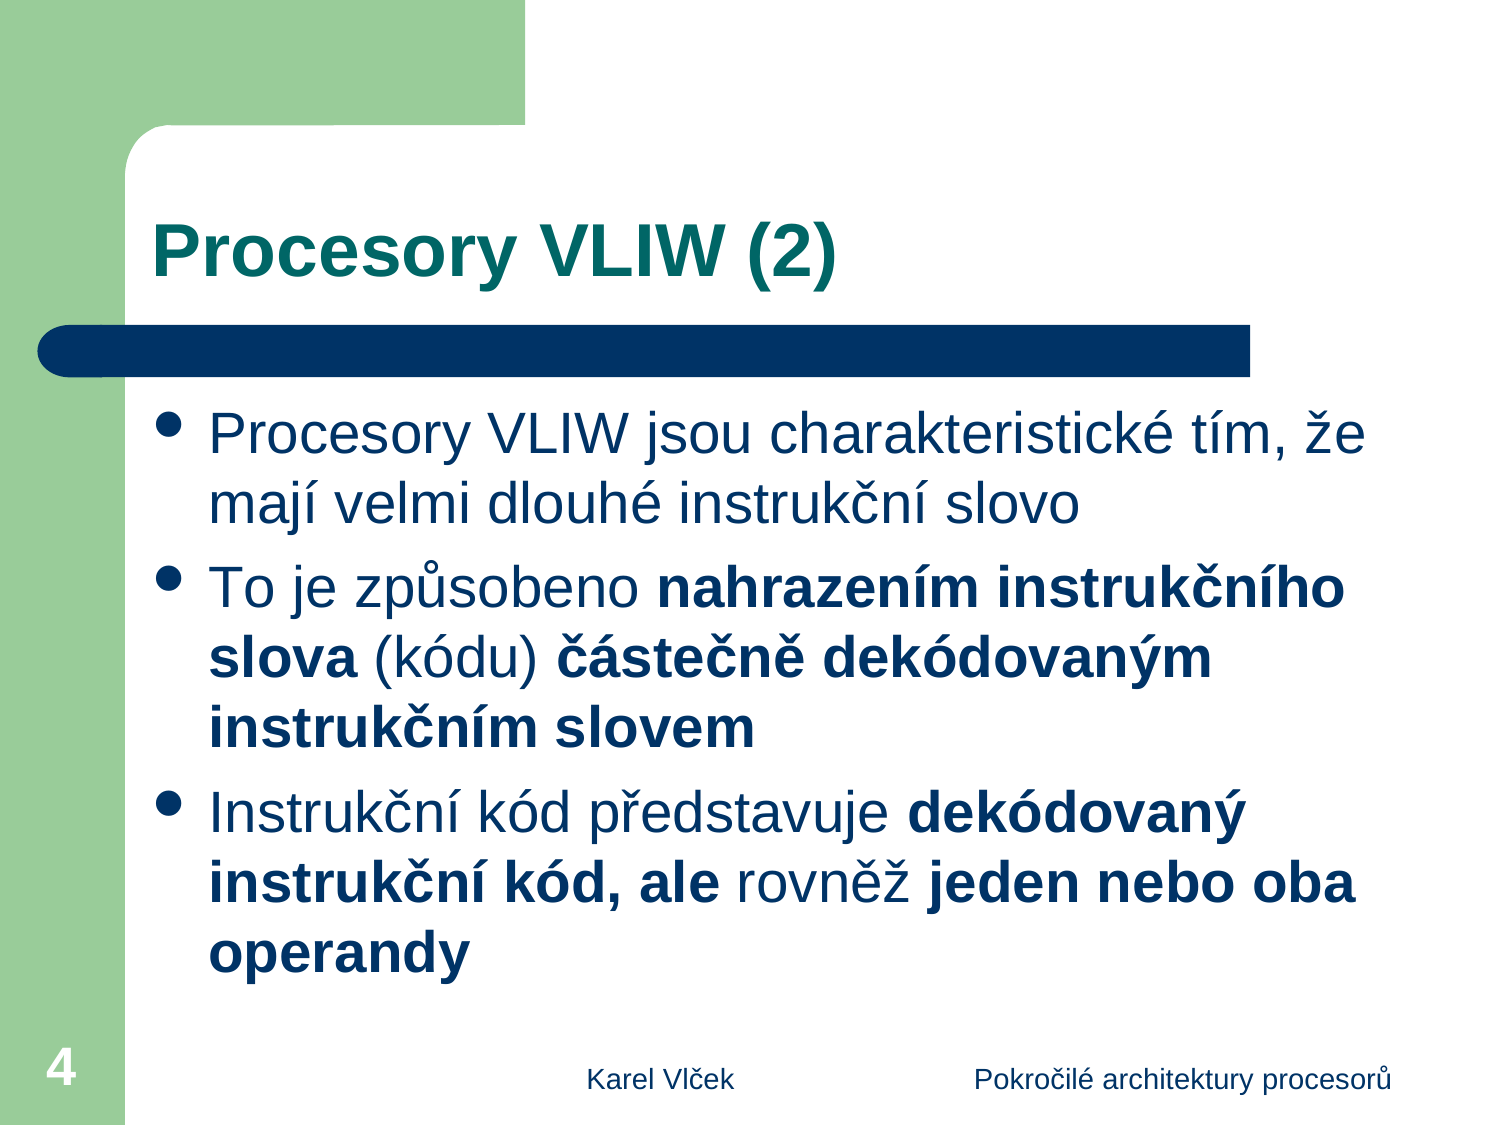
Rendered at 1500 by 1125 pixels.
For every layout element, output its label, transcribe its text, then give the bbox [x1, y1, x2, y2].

list Procesory VLIW jsou charakteristické tím, že mají velmi dlouhé instrukční slovo To je způsobeno nahrazením instrukčního slova (kódu) částečně dekódovaným instrukčním slovem Instrukční kód představuje dekódovaný instrukční kód, ale rovněž jeden nebo oba operandy [137, 387, 1400, 999]
title Procesory VLIW (2) [136, 136, 1414, 301]
